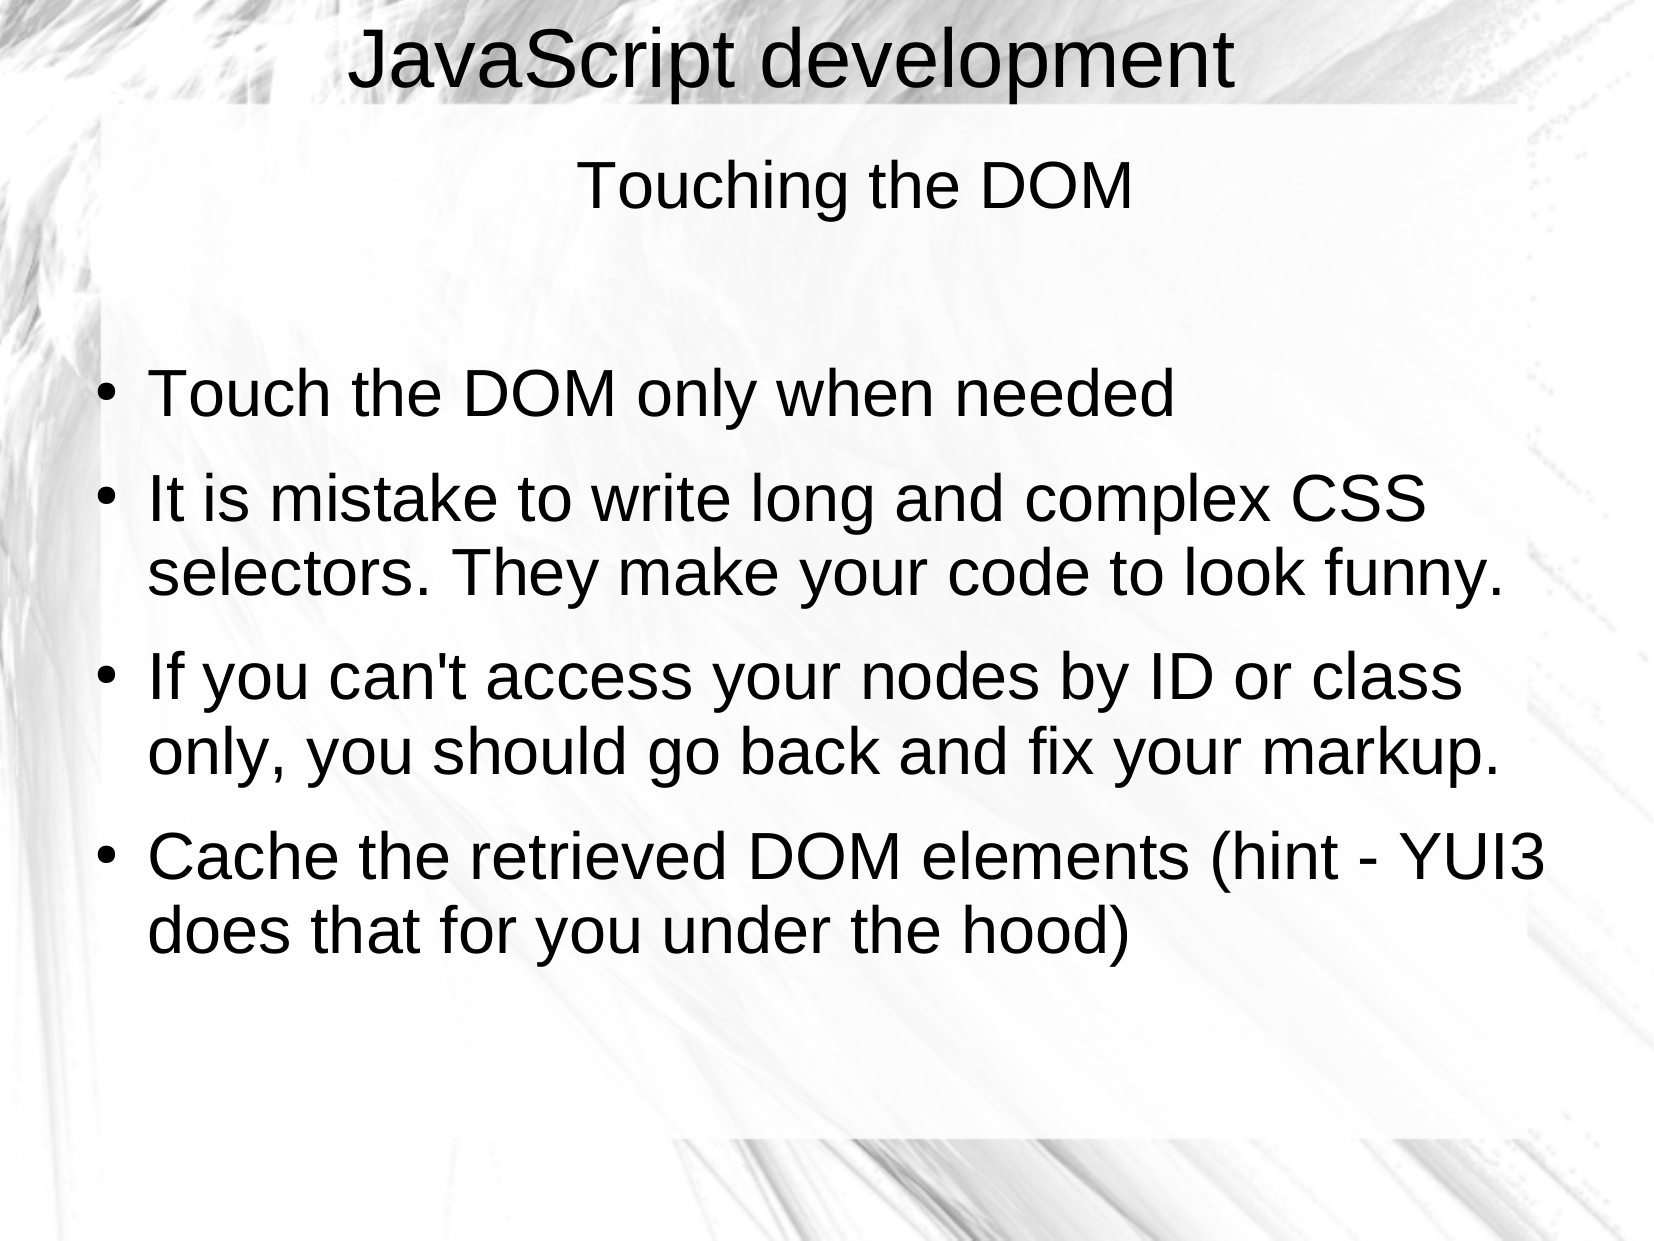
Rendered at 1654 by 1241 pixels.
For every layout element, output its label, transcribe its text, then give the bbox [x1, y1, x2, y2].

title JavaScript development [47, 0, 1536, 119]
picture [0, 0, 1654, 1241]
list Touching the DOM Touch the DOM only when needed It is mistake to write long and complex CSS selectors. They make your code to look funny. If you can't access your nodes by ID or class only, you should go back and fix your markup. Cache the retrieved DOM elements (hint - YUI3 does that for you under the hood) [76, 147, 1565, 1114]
